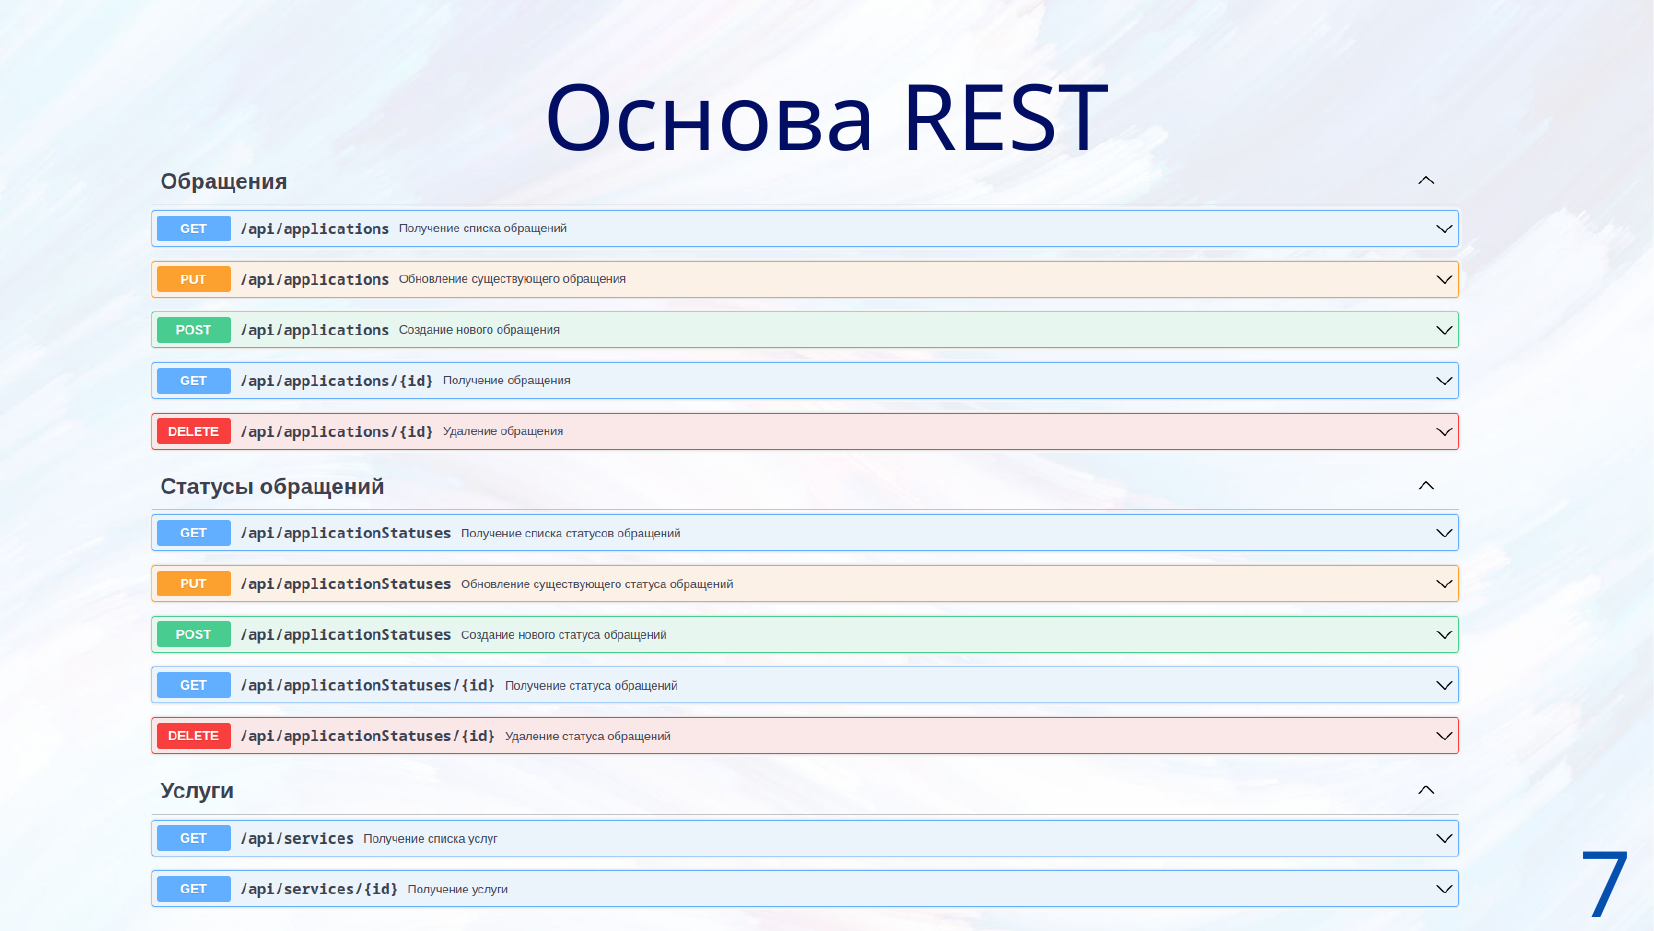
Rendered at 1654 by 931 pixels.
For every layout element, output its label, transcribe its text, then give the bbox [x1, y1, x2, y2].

picture [0, 0, 1654, 931]
text_box 7 [1564, 812, 1654, 931]
title Основа REST [82, 37, 1571, 193]
